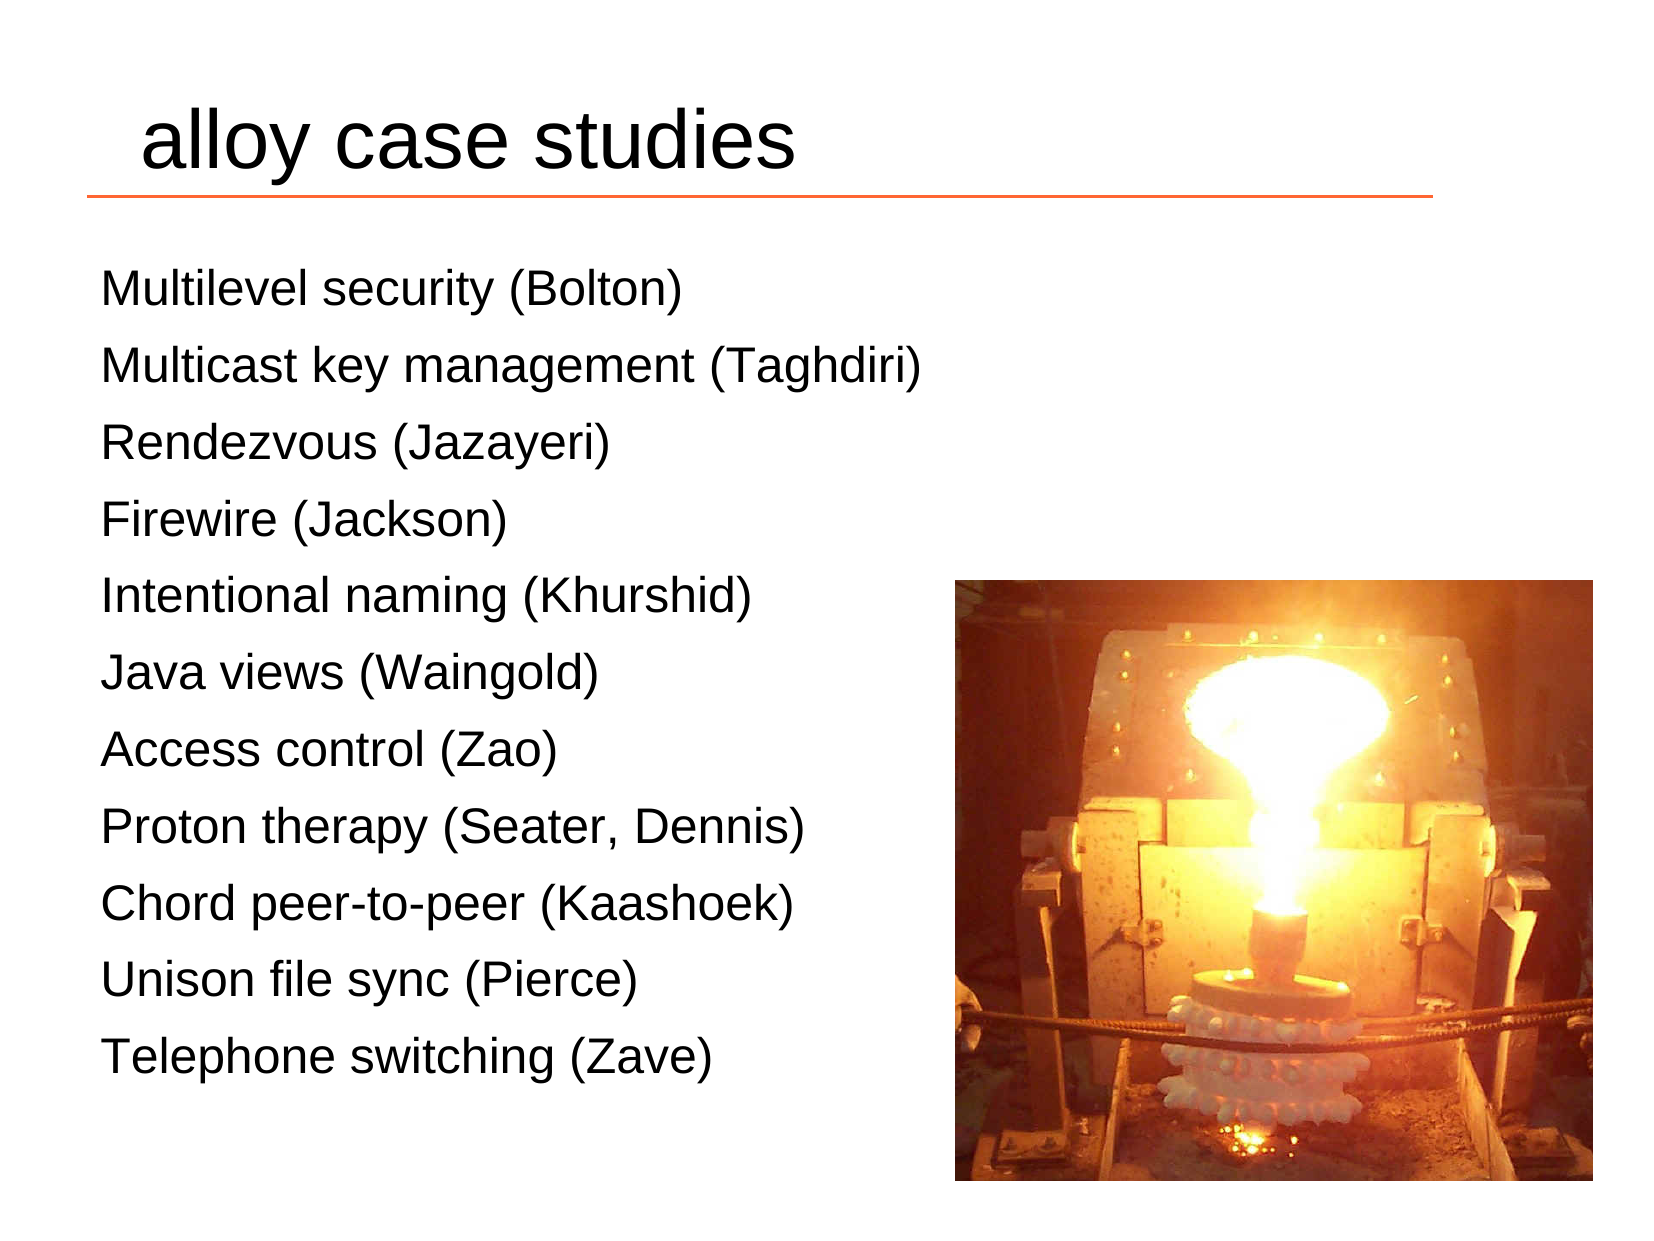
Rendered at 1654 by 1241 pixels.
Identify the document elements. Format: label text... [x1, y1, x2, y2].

picture [955, 580, 1593, 1181]
title alloy case studies [140, 86, 1603, 192]
list Multilevel security (Bolton) Multicast key management (Taghdiri) Rendezvous (Jazayeri) Firewire (Jackson) Intentional naming (Khurshid) Java views (Waingold) Access control (Zao) Proton therapy (Seater, Dennis) Chord peer-to-peer (Kaashoek) Unison file sync (Pierce) Telephone switching (Zave) [82, 260, 1013, 1154]
